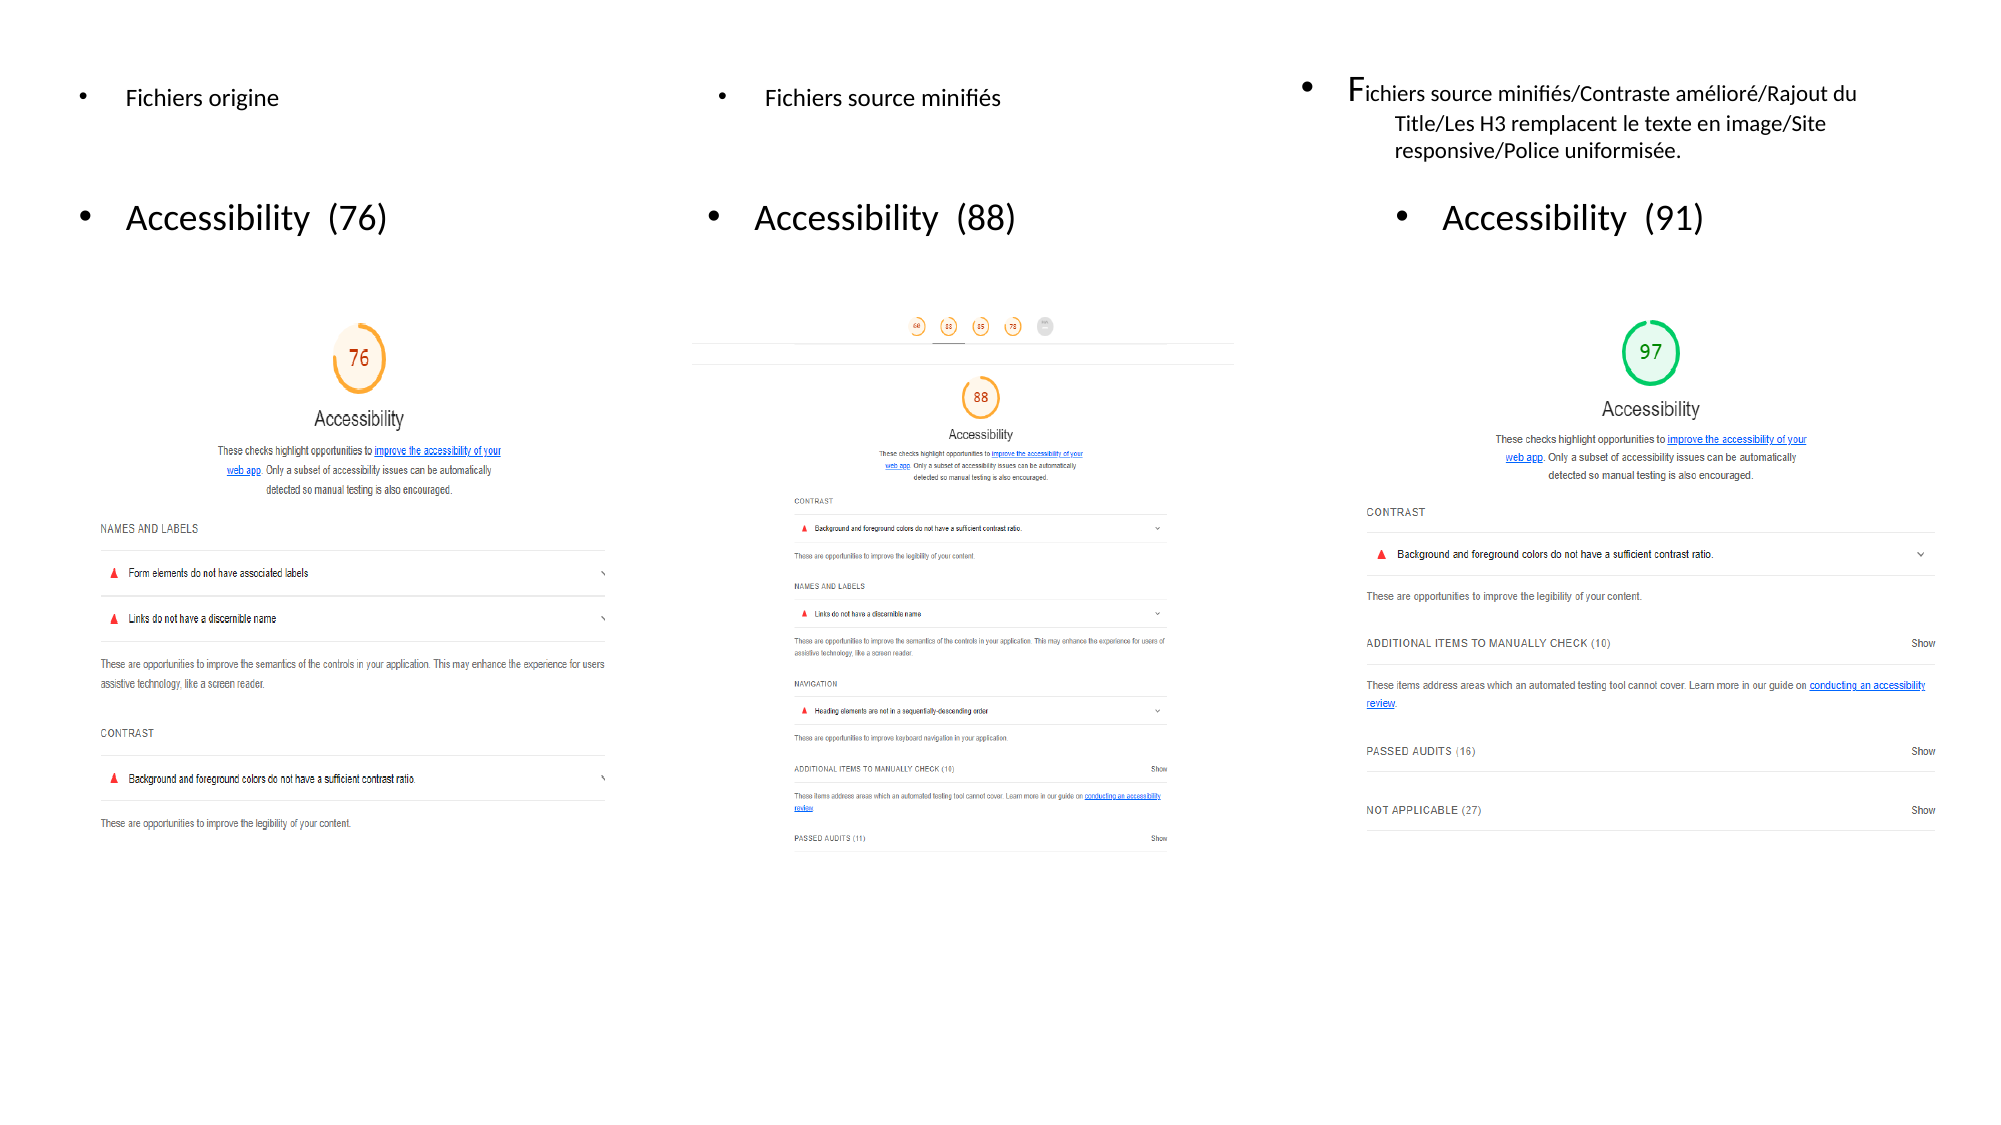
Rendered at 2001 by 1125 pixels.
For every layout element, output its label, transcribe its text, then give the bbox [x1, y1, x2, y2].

picture [1358, 312, 1973, 838]
text_box Accessibility (88) [692, 185, 1223, 247]
text_box Fichiers source minifiés [703, 73, 1234, 120]
text_box Accessibility (76) [63, 185, 595, 247]
text_box Accessibility (91) [1380, 185, 1912, 247]
picture [63, 312, 605, 855]
picture [692, 312, 1234, 855]
text_box Fichiers source minifiés/Contraste amélioré/Rajout du Title/Les H3 remplacent le texte en image/Site responsive/Police uniformisée. [1285, 56, 1937, 173]
text_box Fichiers origine [63, 73, 595, 120]
